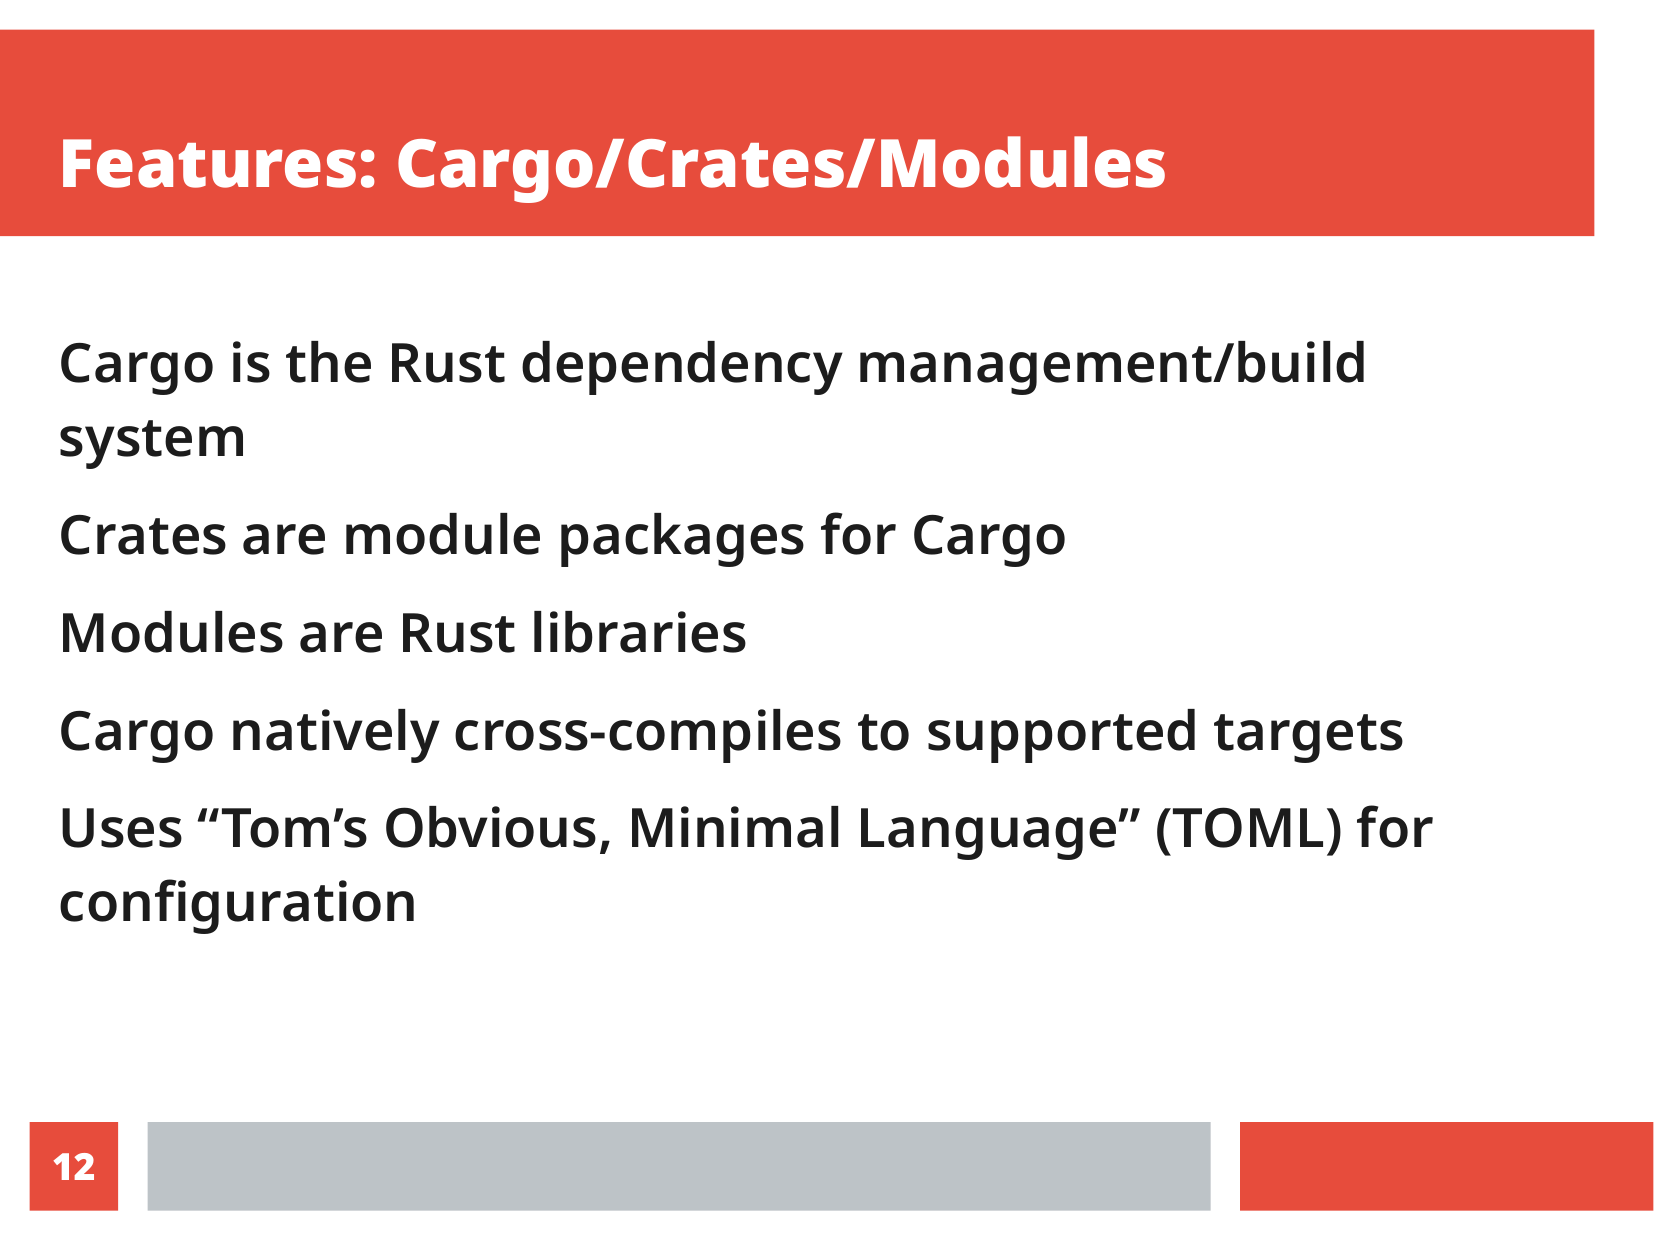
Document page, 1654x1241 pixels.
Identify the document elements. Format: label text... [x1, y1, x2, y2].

title Features: Cargo/Crates/Modules [59, 59, 1595, 207]
list Cargo is the Rust dependency management/build system Crates are module packages for Cargo Modules are Rust libraries Cargo natively cross-compiles to supported targets Uses “Tom’s Obvious, Minimal Language” (TOML) for configuration [59, 324, 1565, 1093]
